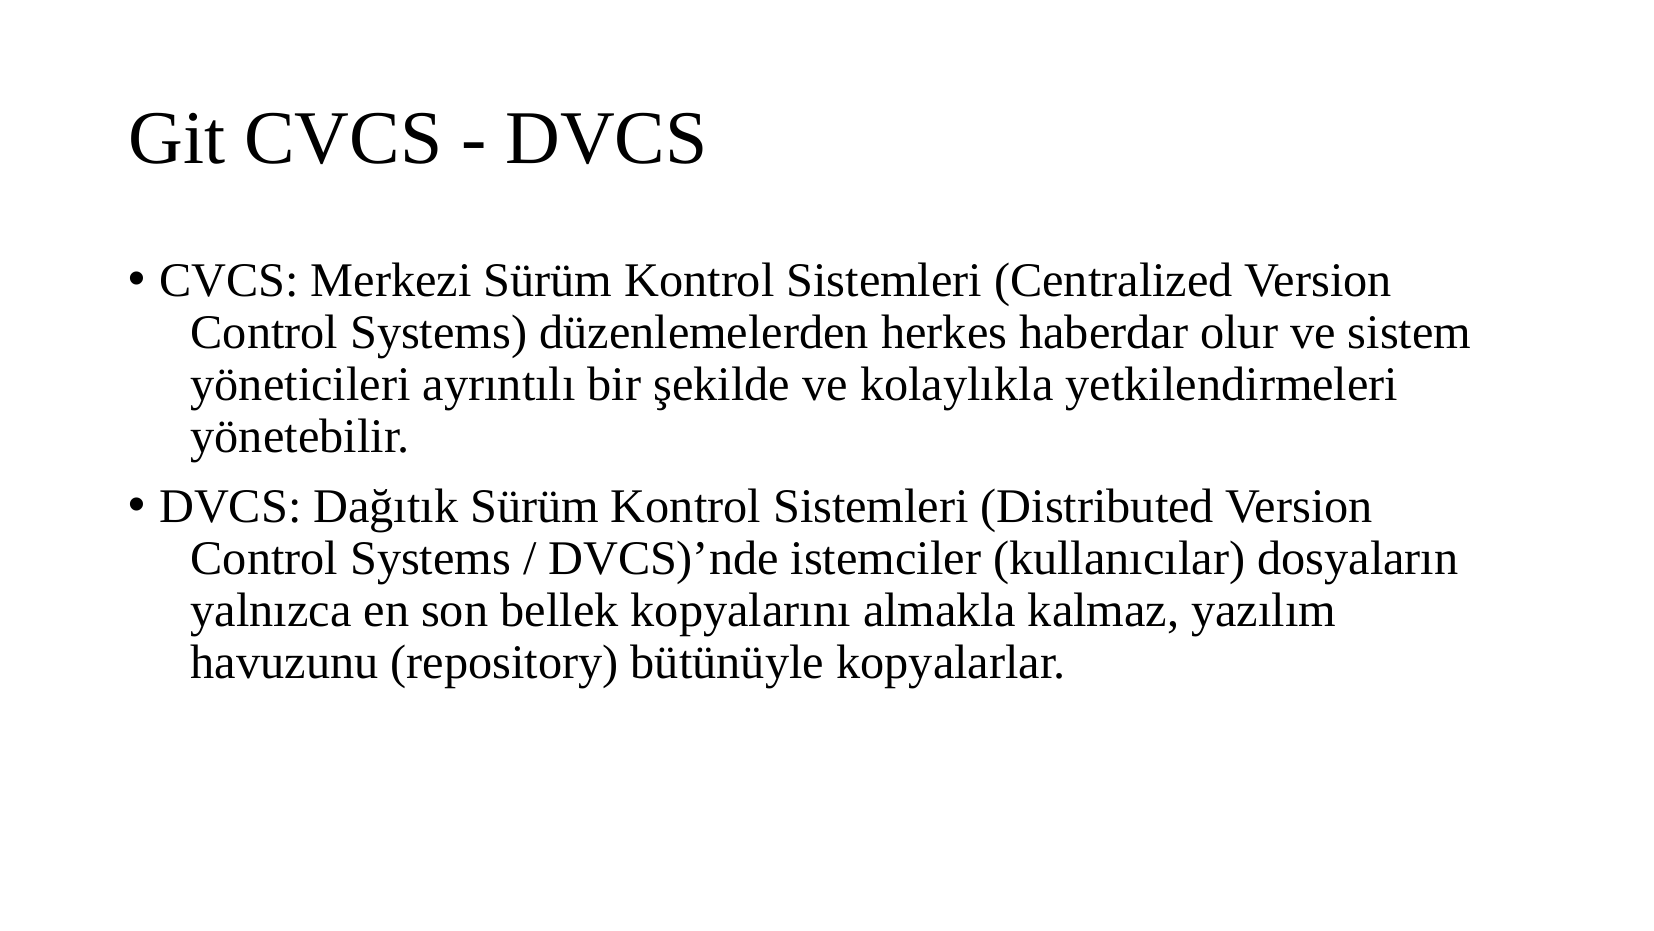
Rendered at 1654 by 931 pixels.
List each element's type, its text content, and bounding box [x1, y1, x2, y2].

list CVCS: Merkezi Sürüm Kontrol Sistemleri (Centralized Version Control Systems) düzenlemelerden herkes haberdar olur ve sistem yöneticileri ayrıntılı bir şekilde ve kolaylıkla yetkilendirmeleri yönetebilir. DVCS: Dağıtık Sürüm Kontrol Sistemleri (Distributed Version Control Systems / DVCS)’nde istemciler (kullanıcılar) dosyaların yalnızca en son bellek kopyalarını almakla kalmaz, yazılım havuzunu (repository) bütünüyle kopyalarlar. [113, 247, 1540, 838]
title Git CVCS - DVCS [113, 49, 1540, 230]
